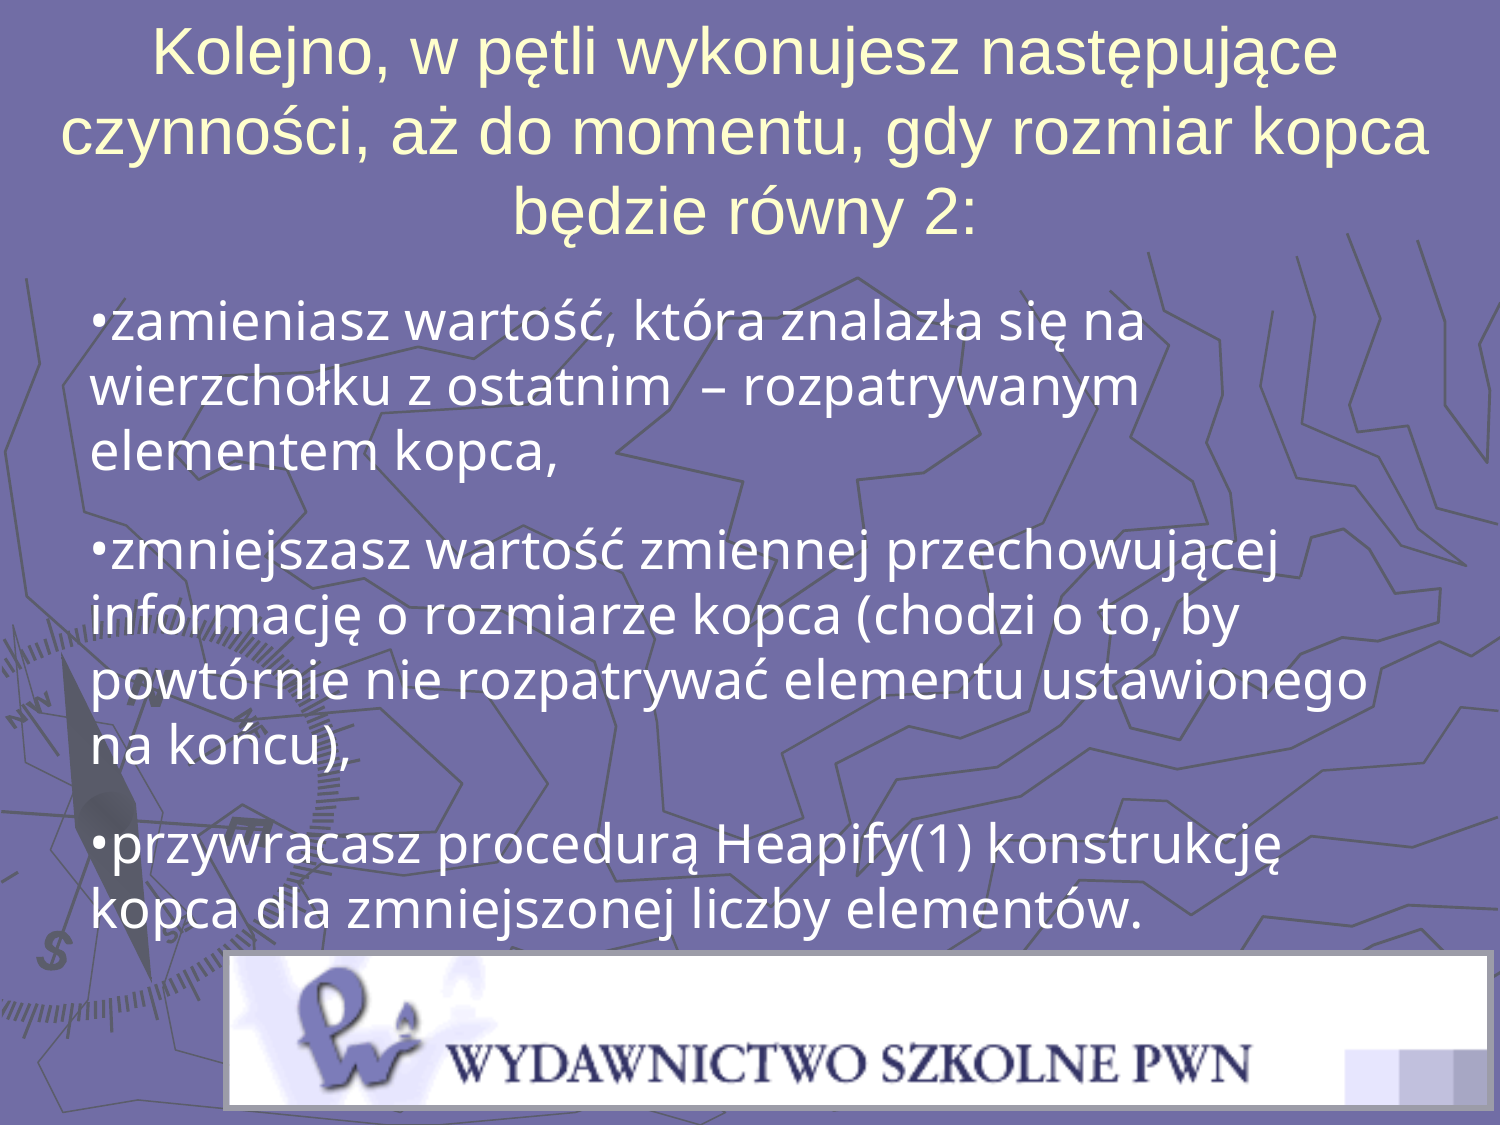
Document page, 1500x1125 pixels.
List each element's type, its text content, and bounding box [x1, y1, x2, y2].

text_box zamieniasz wartość, która znalazła się na wierzchołku z ostatnim – rozpatrywanym elementem kopca, zmniejszasz wartość zmiennej przechowującej informację o rozmiarze kopca (chodzi o to, by powtórnie nie rozpatrywać elementu ustawionego na końcu), przywracasz procedurą Heapify(1) konstrukcję kopca dla zmniejszonej liczby elementów. [74, 278, 1420, 1046]
text_box Kolejno, w pętli wykonujesz następujące czynności, aż do momentu, gdy rozmiar kopca będzie równy 2: [41, 0, 1451, 336]
picture [229, 956, 1487, 1105]
